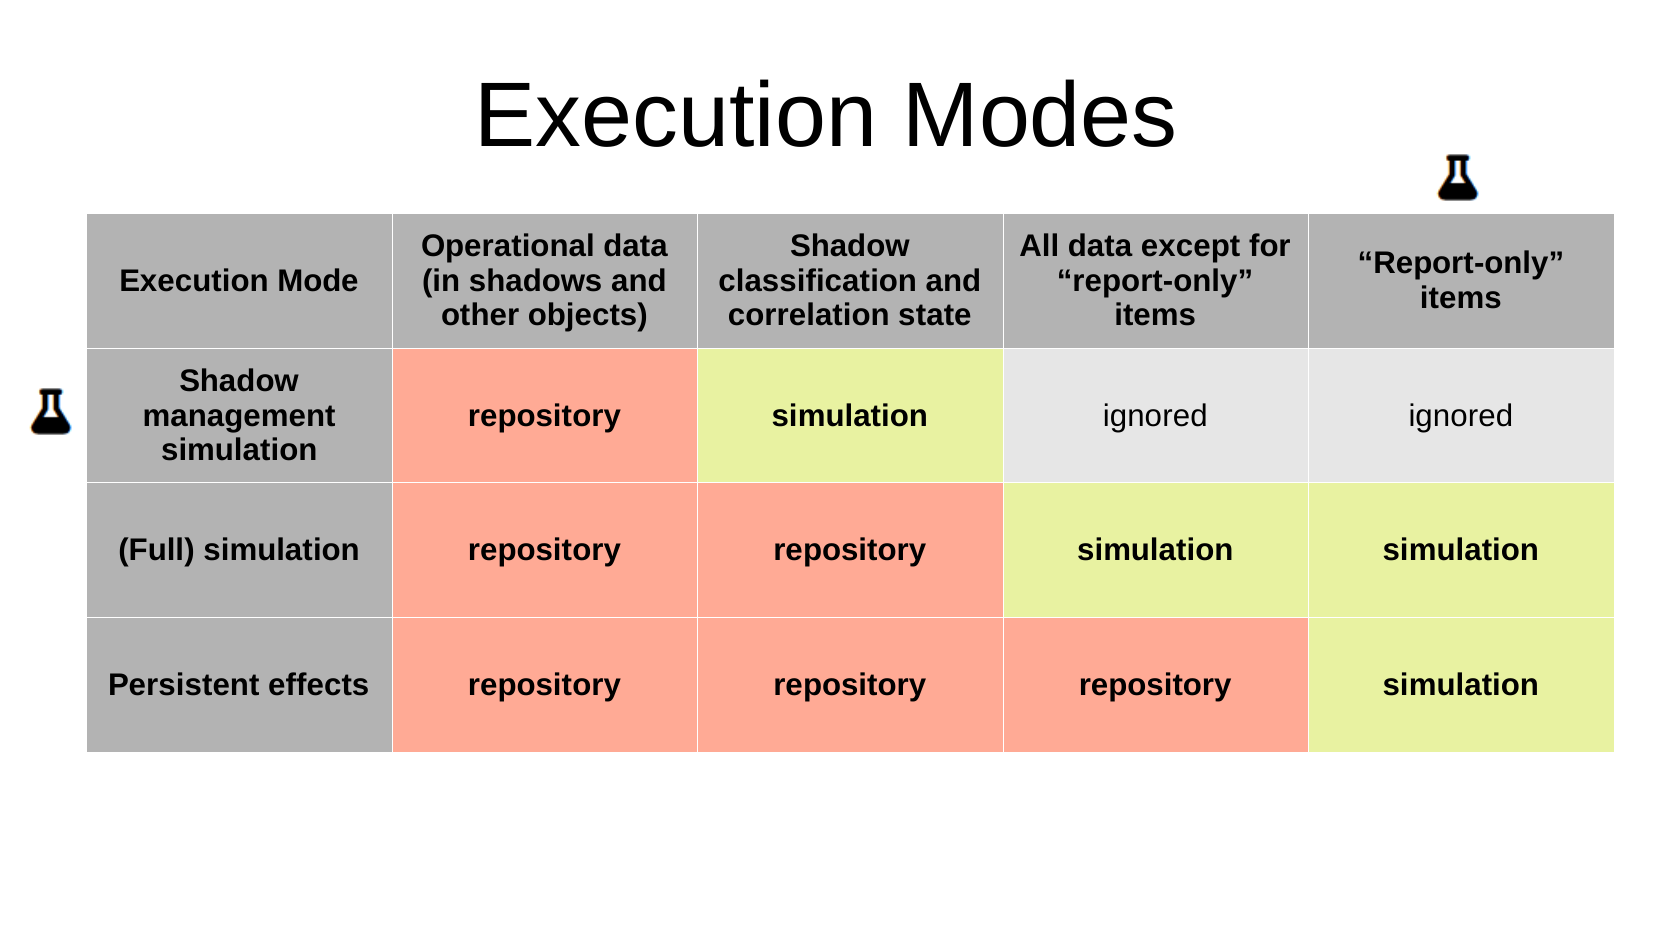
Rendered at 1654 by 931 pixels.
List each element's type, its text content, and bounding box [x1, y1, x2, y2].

table_cell repository [698, 618, 1003, 752]
table_cell simulation [1004, 483, 1308, 617]
table_header Operational data (in shadows and other objects) [393, 214, 697, 348]
table_cell repository [393, 349, 697, 482]
picture [1426, 145, 1493, 209]
table_cell simulation [1309, 483, 1614, 617]
table_cell repository [698, 483, 1003, 617]
table_cell simulation [698, 349, 1003, 482]
table_cell repository [1004, 618, 1308, 752]
table_cell ignored [1004, 349, 1308, 482]
table_cell ignored [1309, 349, 1614, 482]
table_cell Persistent effects [87, 618, 392, 752]
table_cell (Full) simulation [87, 483, 392, 617]
table_header All data except for “report-only” items [1004, 214, 1308, 348]
table_header Execution Mode [87, 214, 392, 348]
table_cell simulation [1309, 618, 1614, 752]
table_cell repository [393, 483, 697, 617]
table_cell Shadow management simulation [87, 349, 392, 482]
table_header Shadow classification and correlation state [698, 214, 1003, 348]
title Execution Modes [82, 37, 1571, 193]
table_cell repository [393, 618, 697, 752]
picture [19, 379, 86, 443]
table_header “Report-only” items [1309, 214, 1614, 348]
